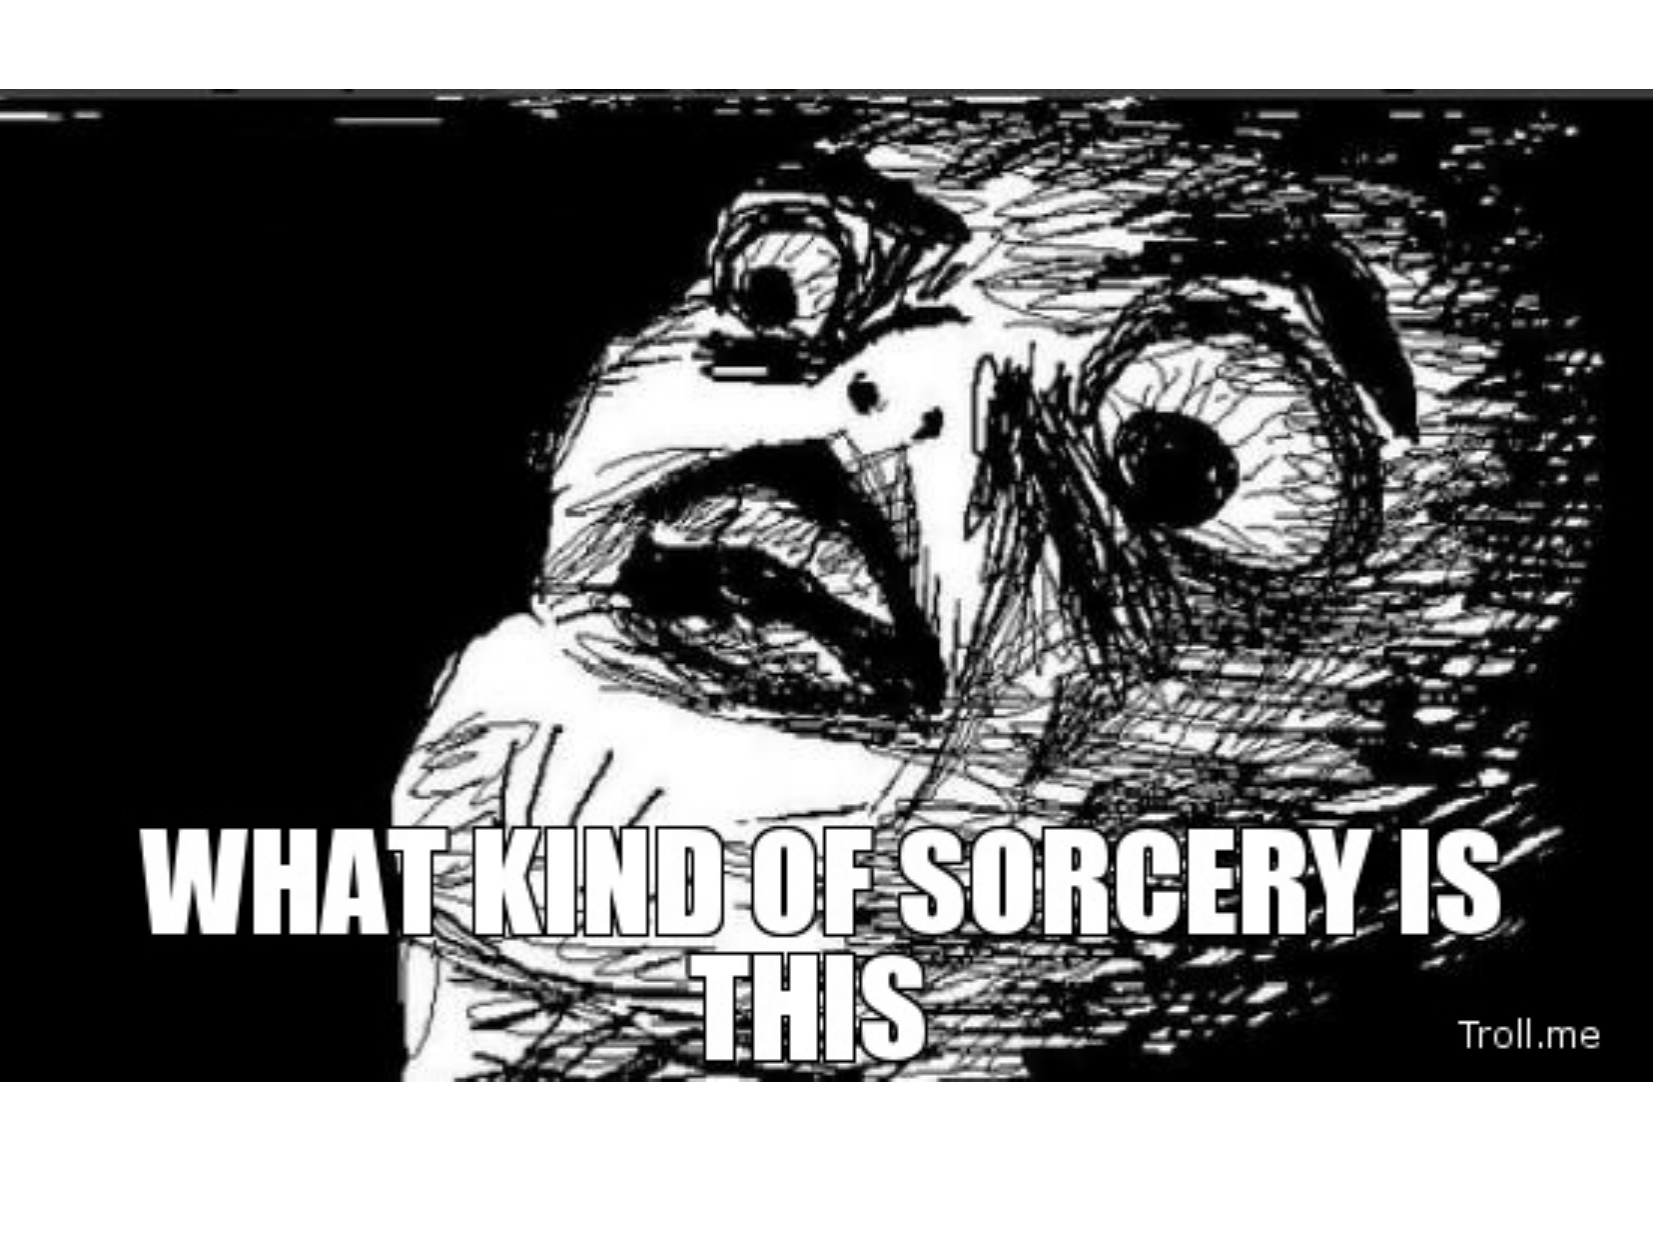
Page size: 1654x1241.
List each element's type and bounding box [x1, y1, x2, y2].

picture [0, 89, 1653, 1082]
